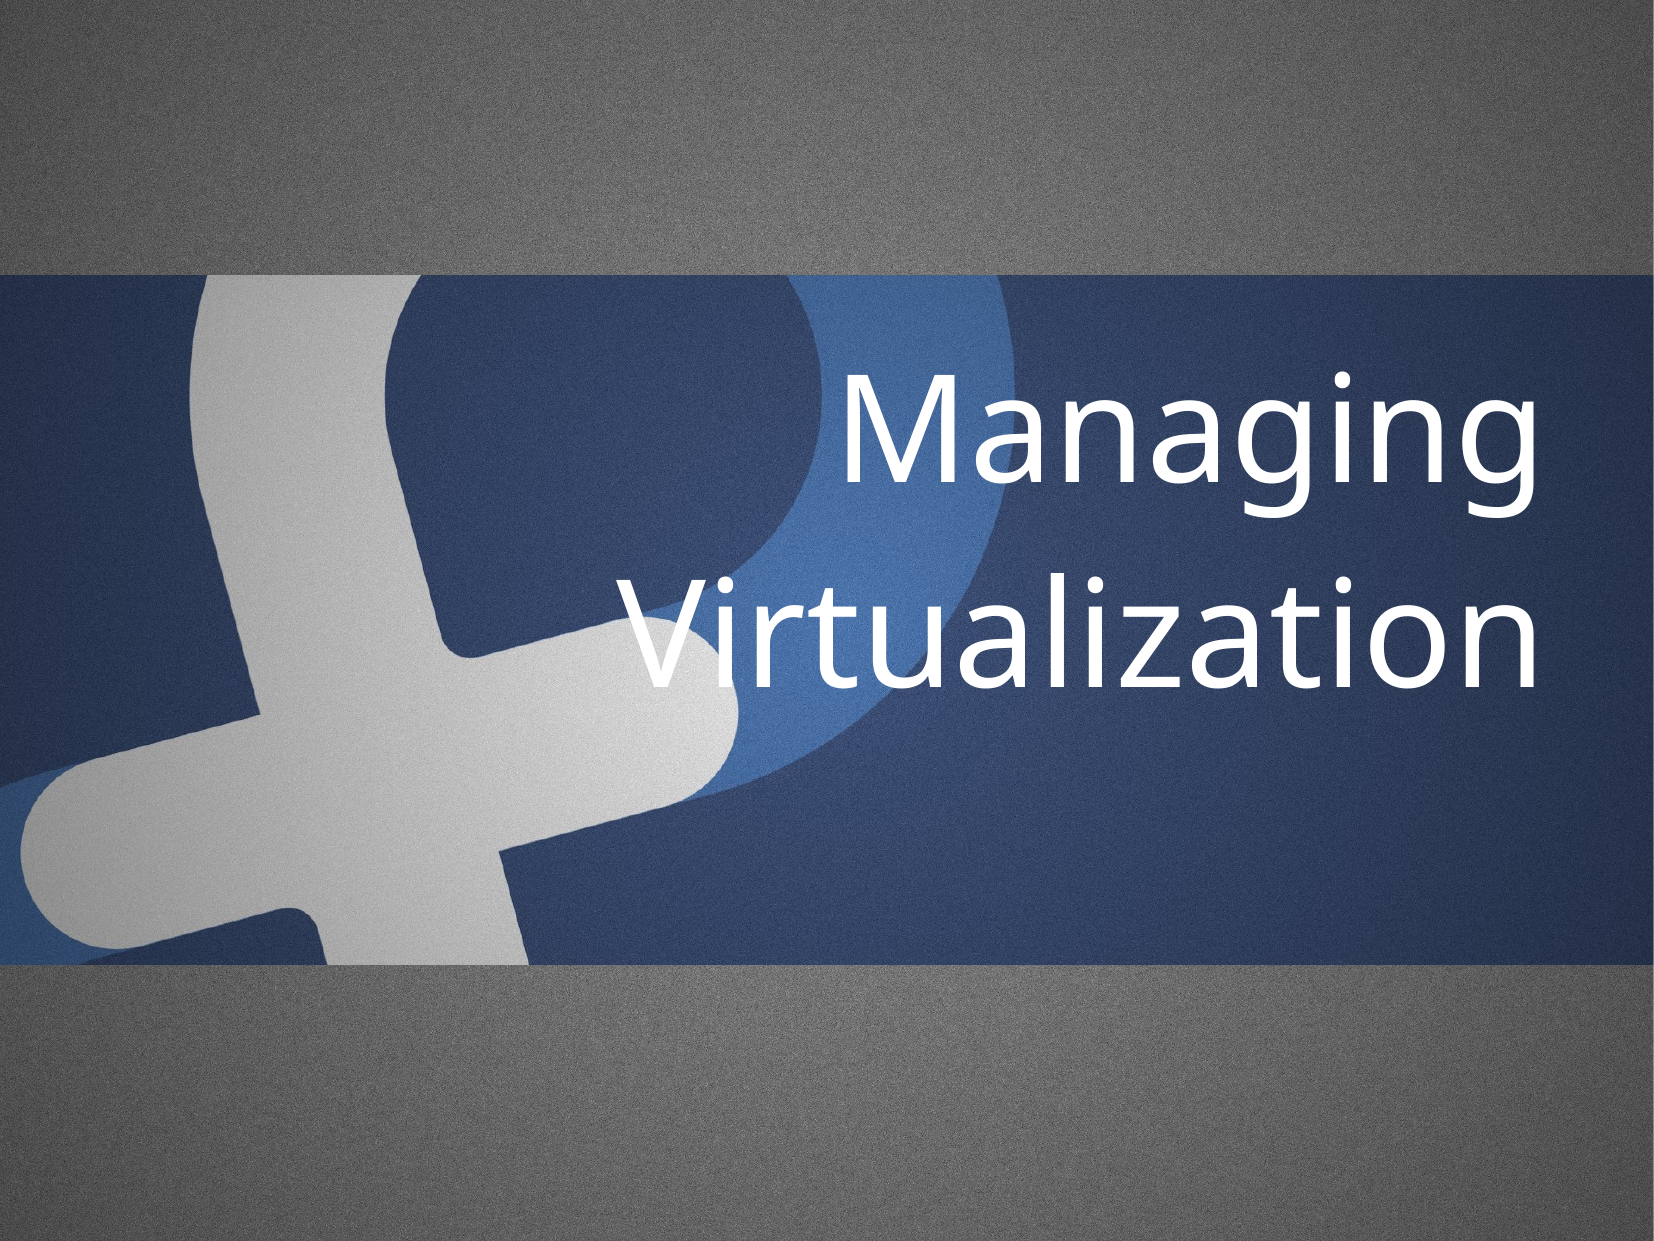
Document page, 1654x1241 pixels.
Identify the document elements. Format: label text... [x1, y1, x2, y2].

picture [0, 0, 1654, 1241]
text_box Managing Virtualization [447, 315, 1562, 680]
